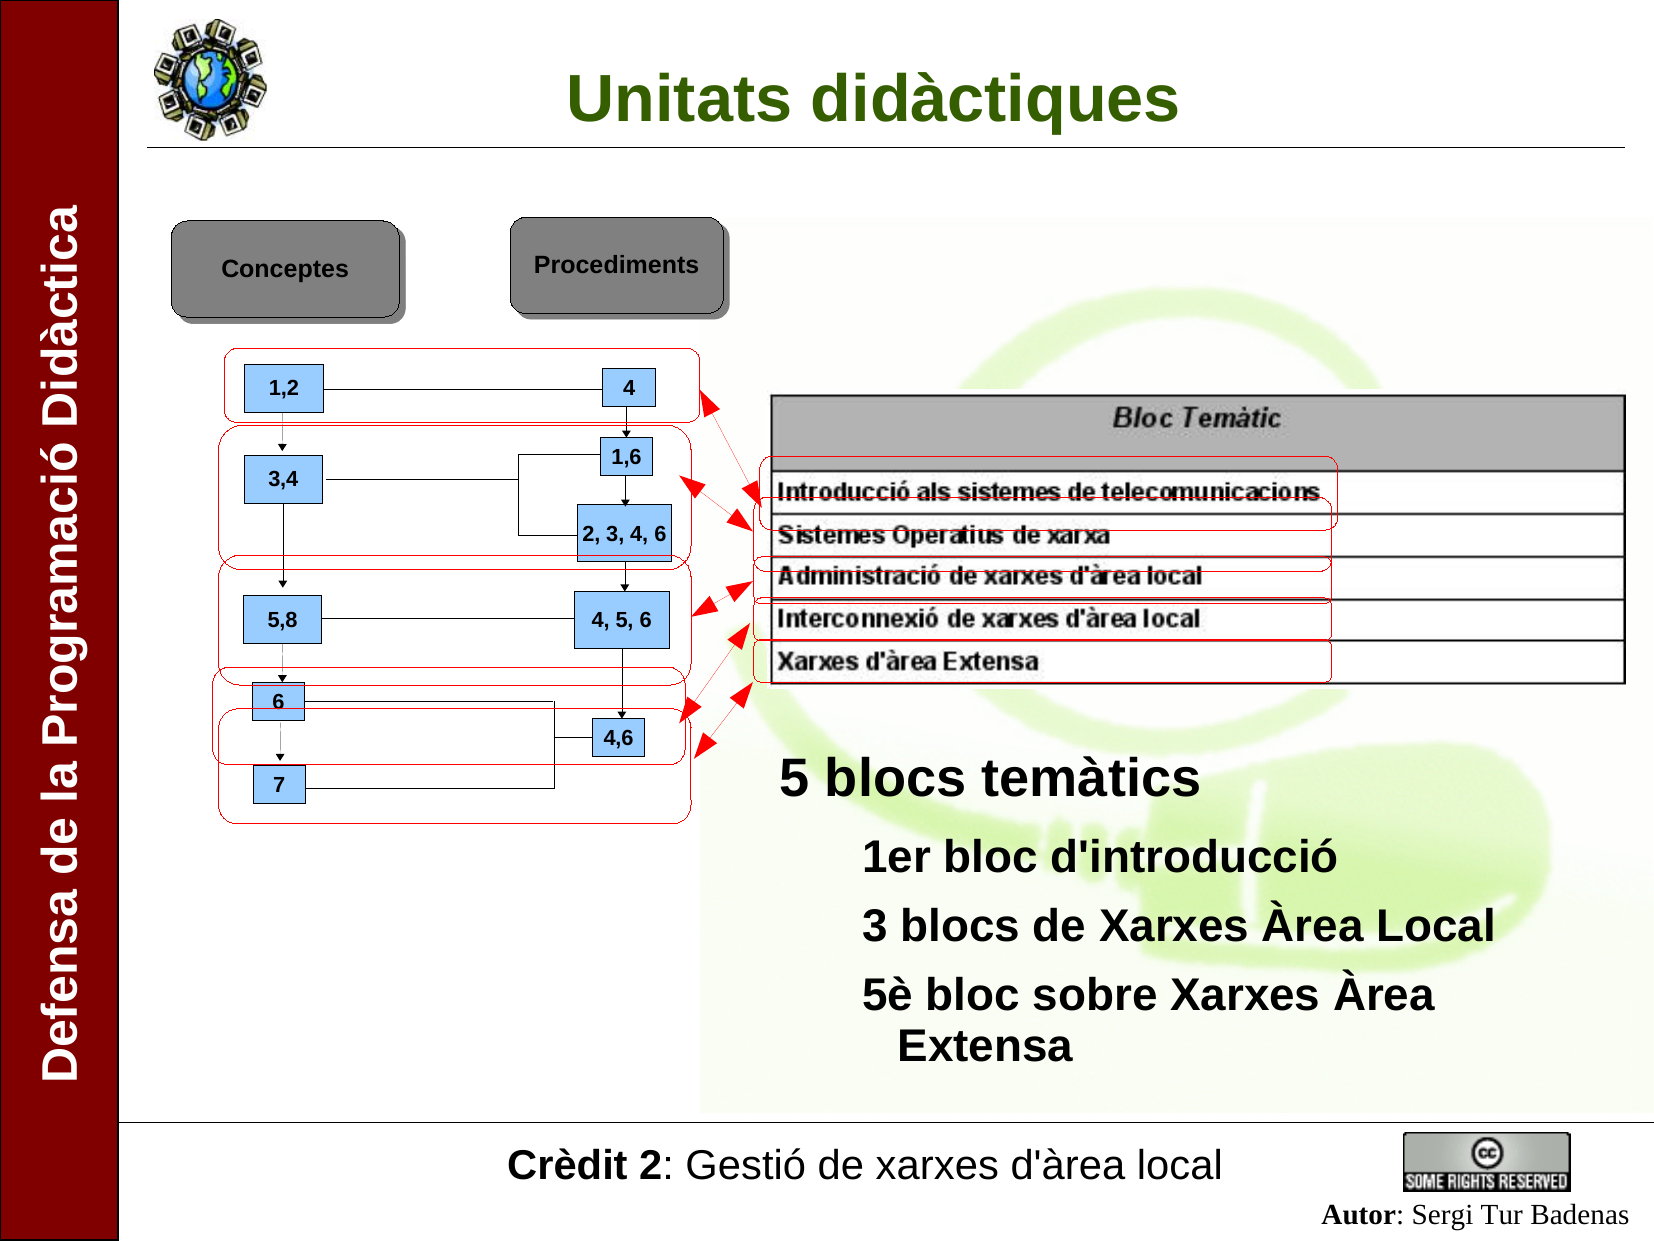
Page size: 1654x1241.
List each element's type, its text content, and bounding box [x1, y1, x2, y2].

text_box 4,6 [592, 718, 645, 757]
text_box Procediments [510, 217, 724, 314]
text_box 1,2 [244, 364, 324, 413]
text_box 4, 5, 6 [574, 591, 670, 649]
list 5 blocs temàtics 1er bloc d'introducció 3 blocs de Xarxes Àrea Local 5è bloc sobre Xarxes Àrea Extensa [685, 747, 1619, 1128]
text_box 3,4 [244, 455, 323, 504]
text_box 4 [602, 368, 656, 407]
picture [700, 217, 1654, 1113]
text_box Conceptes [171, 220, 400, 318]
text_box 6 [252, 709, 305, 721]
text_box 2, 3, 4, 6 [577, 504, 672, 555]
picture [700, 493, 754, 605]
picture [154, 19, 268, 49]
text_box 1,6 [600, 437, 653, 476]
title Unitats didàctiques [129, 49, 1619, 148]
text_box 5,8 [243, 595, 322, 644]
text_box 6 [252, 686, 305, 708]
text_box 2, 3, 4, 6 [577, 556, 672, 562]
text_box 7 [253, 765, 306, 804]
picture [1403, 1132, 1571, 1192]
